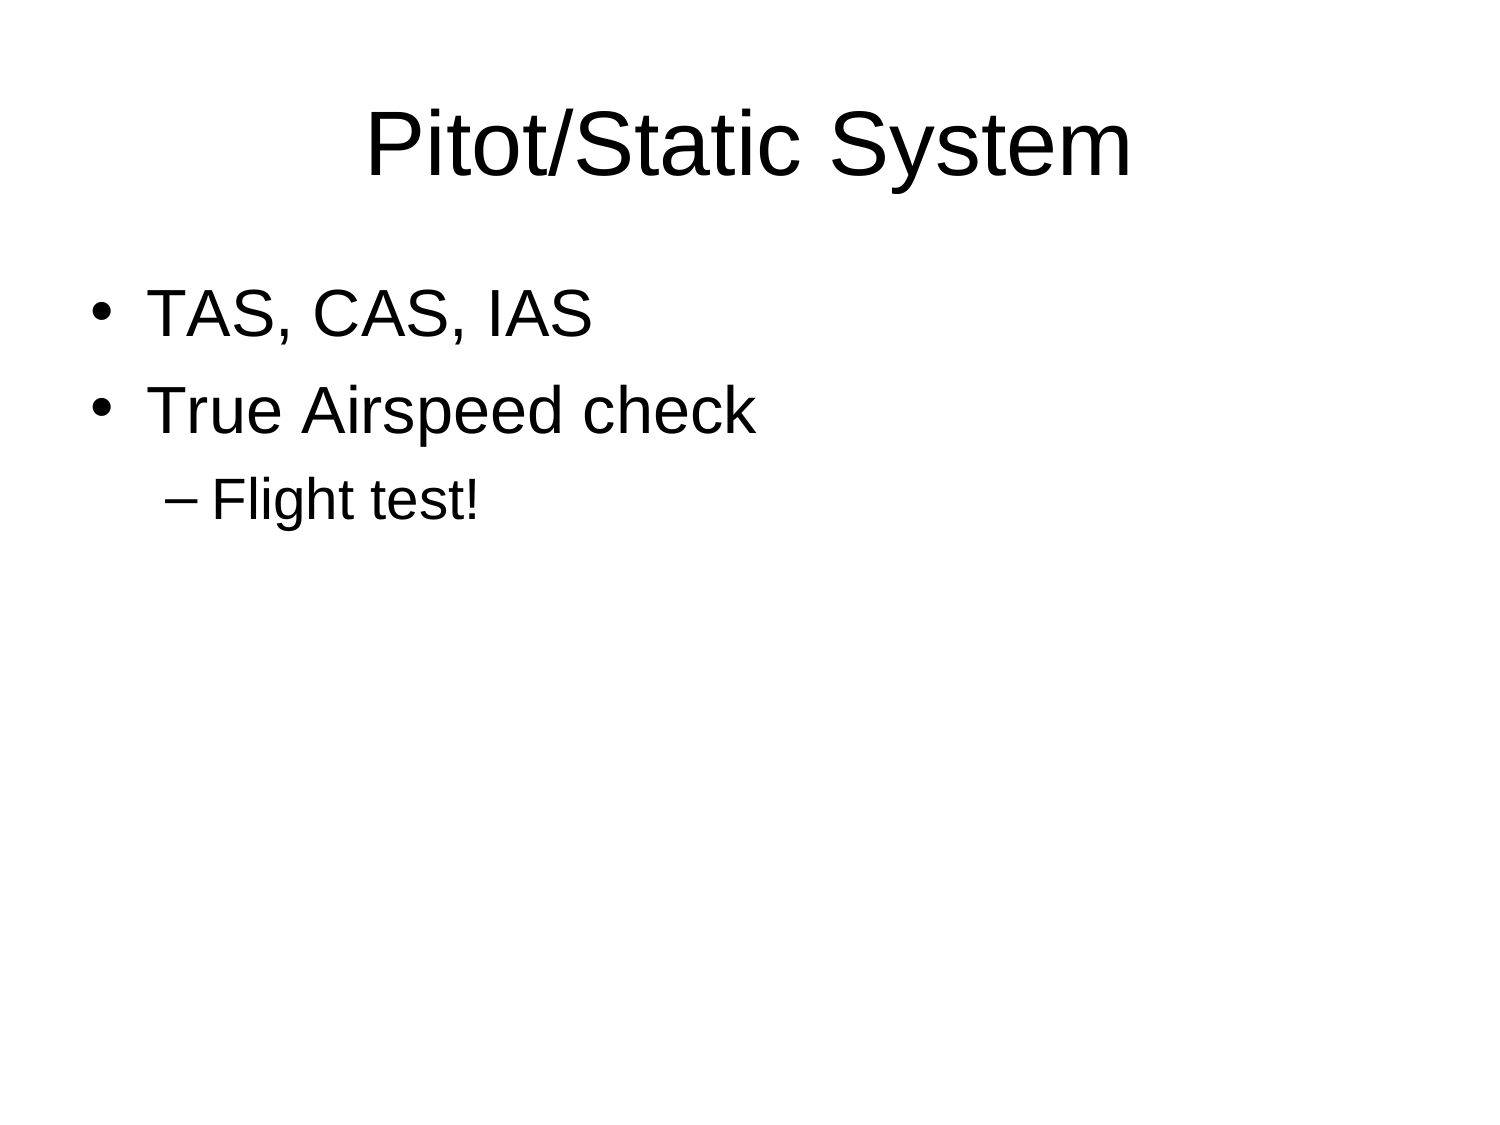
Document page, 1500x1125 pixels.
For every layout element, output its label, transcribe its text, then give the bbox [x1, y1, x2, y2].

list TAS, CAS, IAS True Airspeed check Flight test! [75, 262, 1426, 1006]
title Pitot/Static System [75, 45, 1426, 233]
